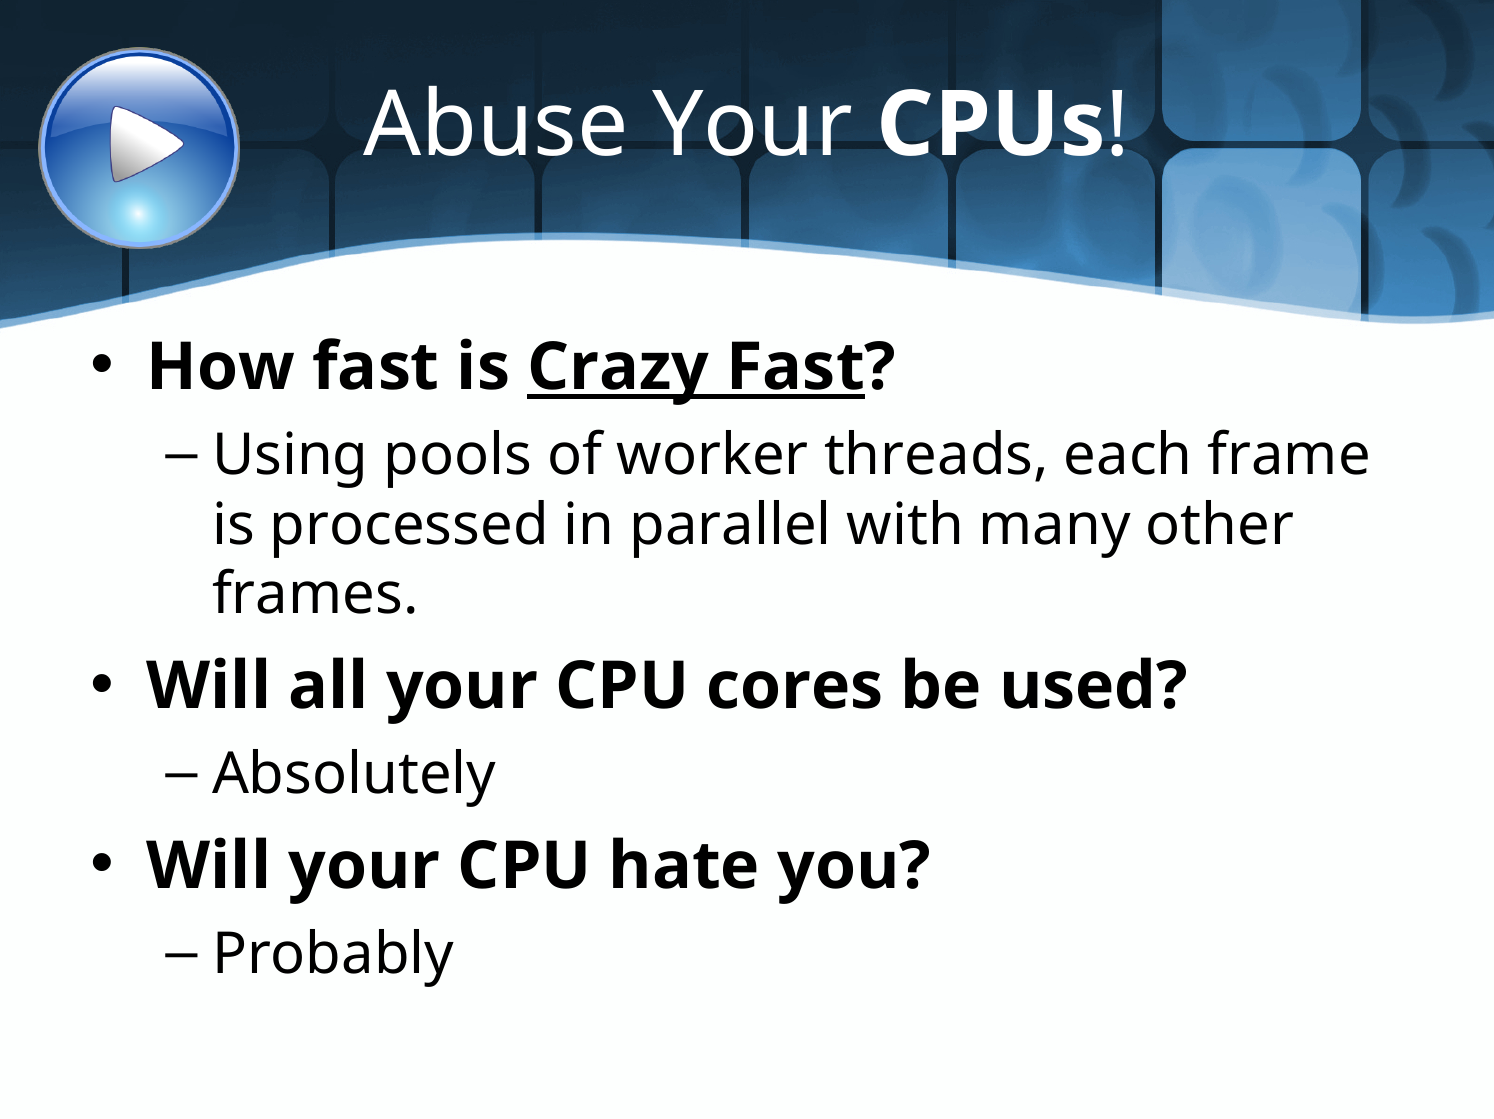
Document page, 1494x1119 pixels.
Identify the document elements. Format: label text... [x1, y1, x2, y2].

title Abuse Your CPUs! [74, 25, 1420, 213]
list How fast is Crazy Fast? Using pools of worker threads, each frame is processed in parallel with many other frames. Will all your CPU cores be used? Absolutely Will your CPU hate you? Probably [75, 315, 1420, 1097]
picture [0, 0, 1494, 1119]
